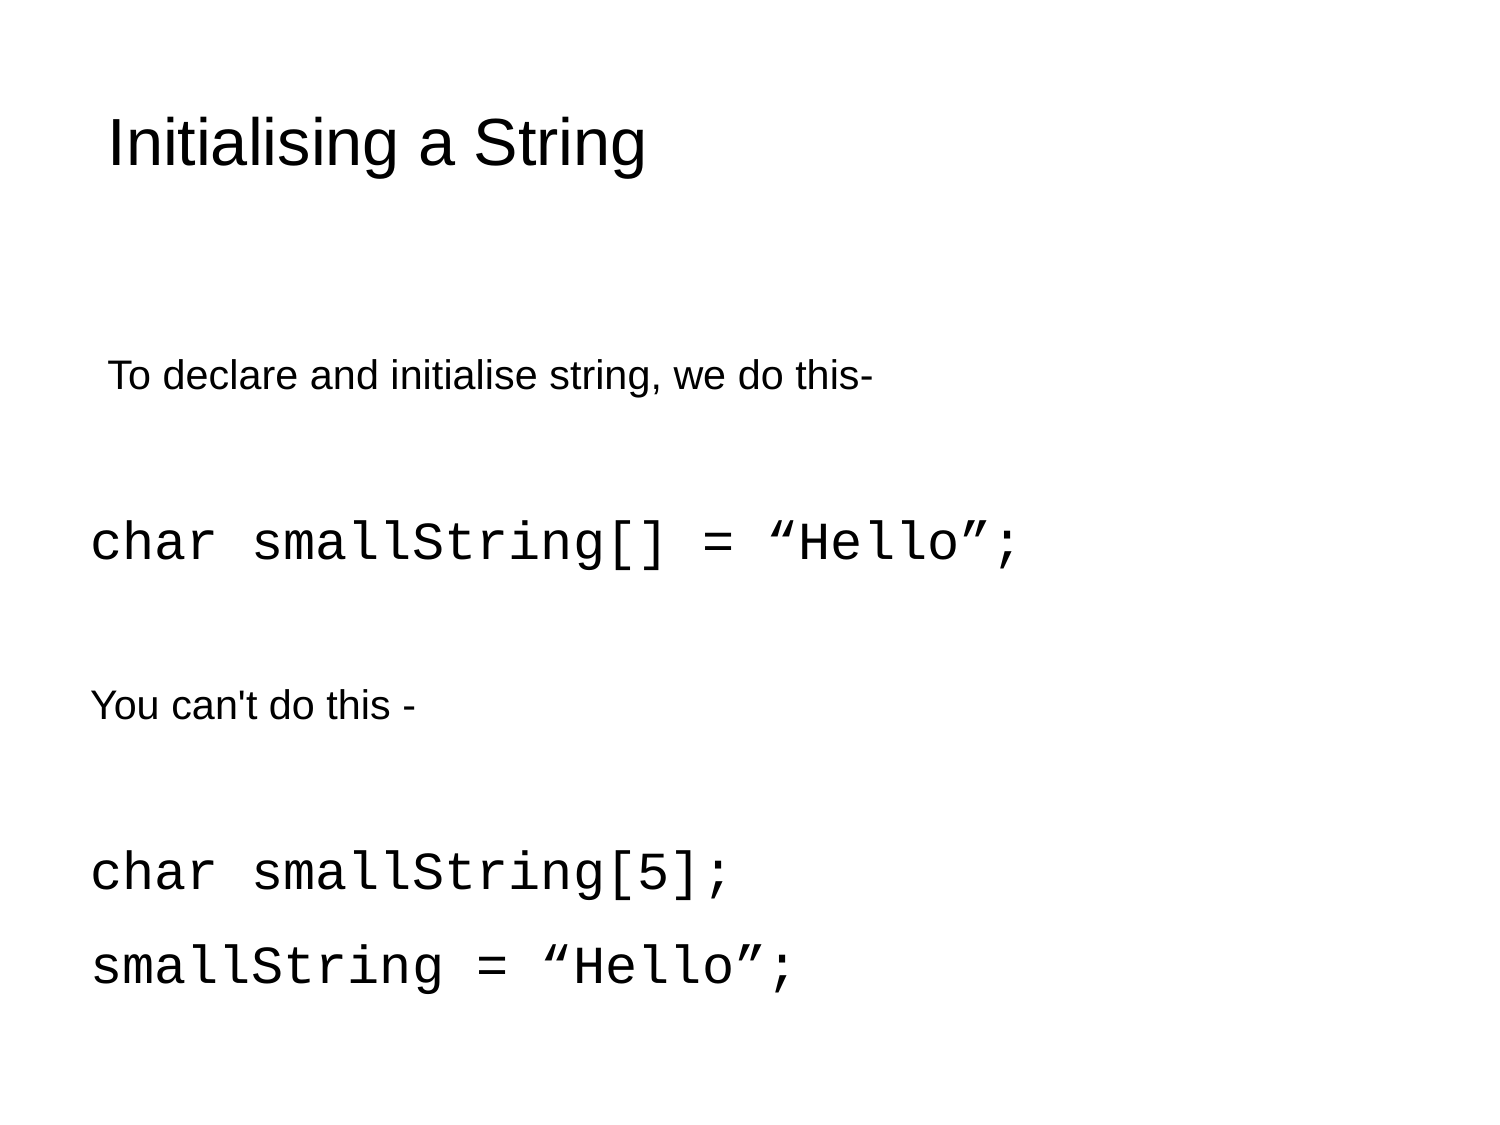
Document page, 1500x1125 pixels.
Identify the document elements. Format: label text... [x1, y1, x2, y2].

title Initialising a String [75, 45, 1425, 233]
list To declare and initialise string, we do this- char smallString[] = “Hello”; You can't do this - char smallString[5]; smallString = “Hello”; [75, 262, 1425, 1005]
